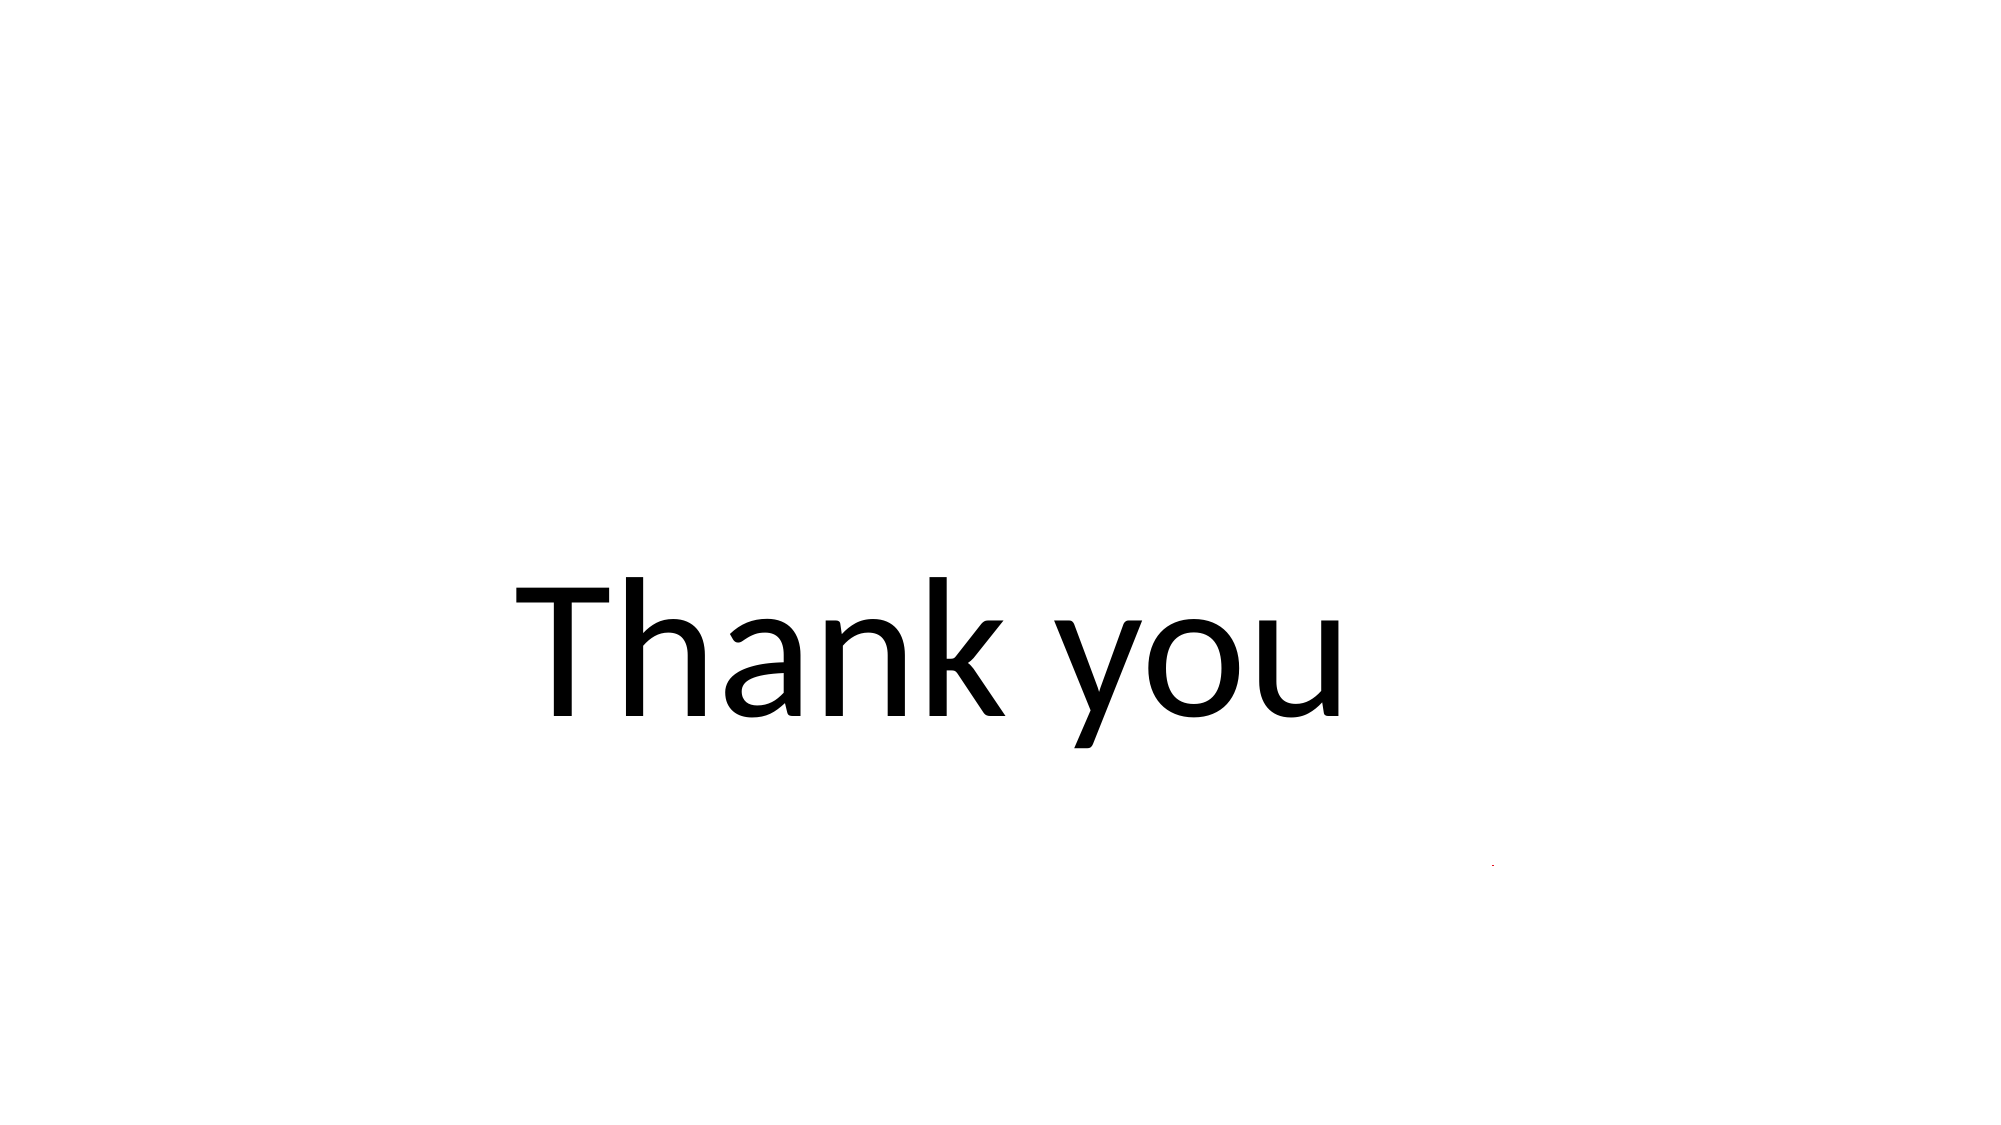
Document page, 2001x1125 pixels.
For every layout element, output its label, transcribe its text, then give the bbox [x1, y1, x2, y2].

list Thank you [137, 299, 1863, 1014]
